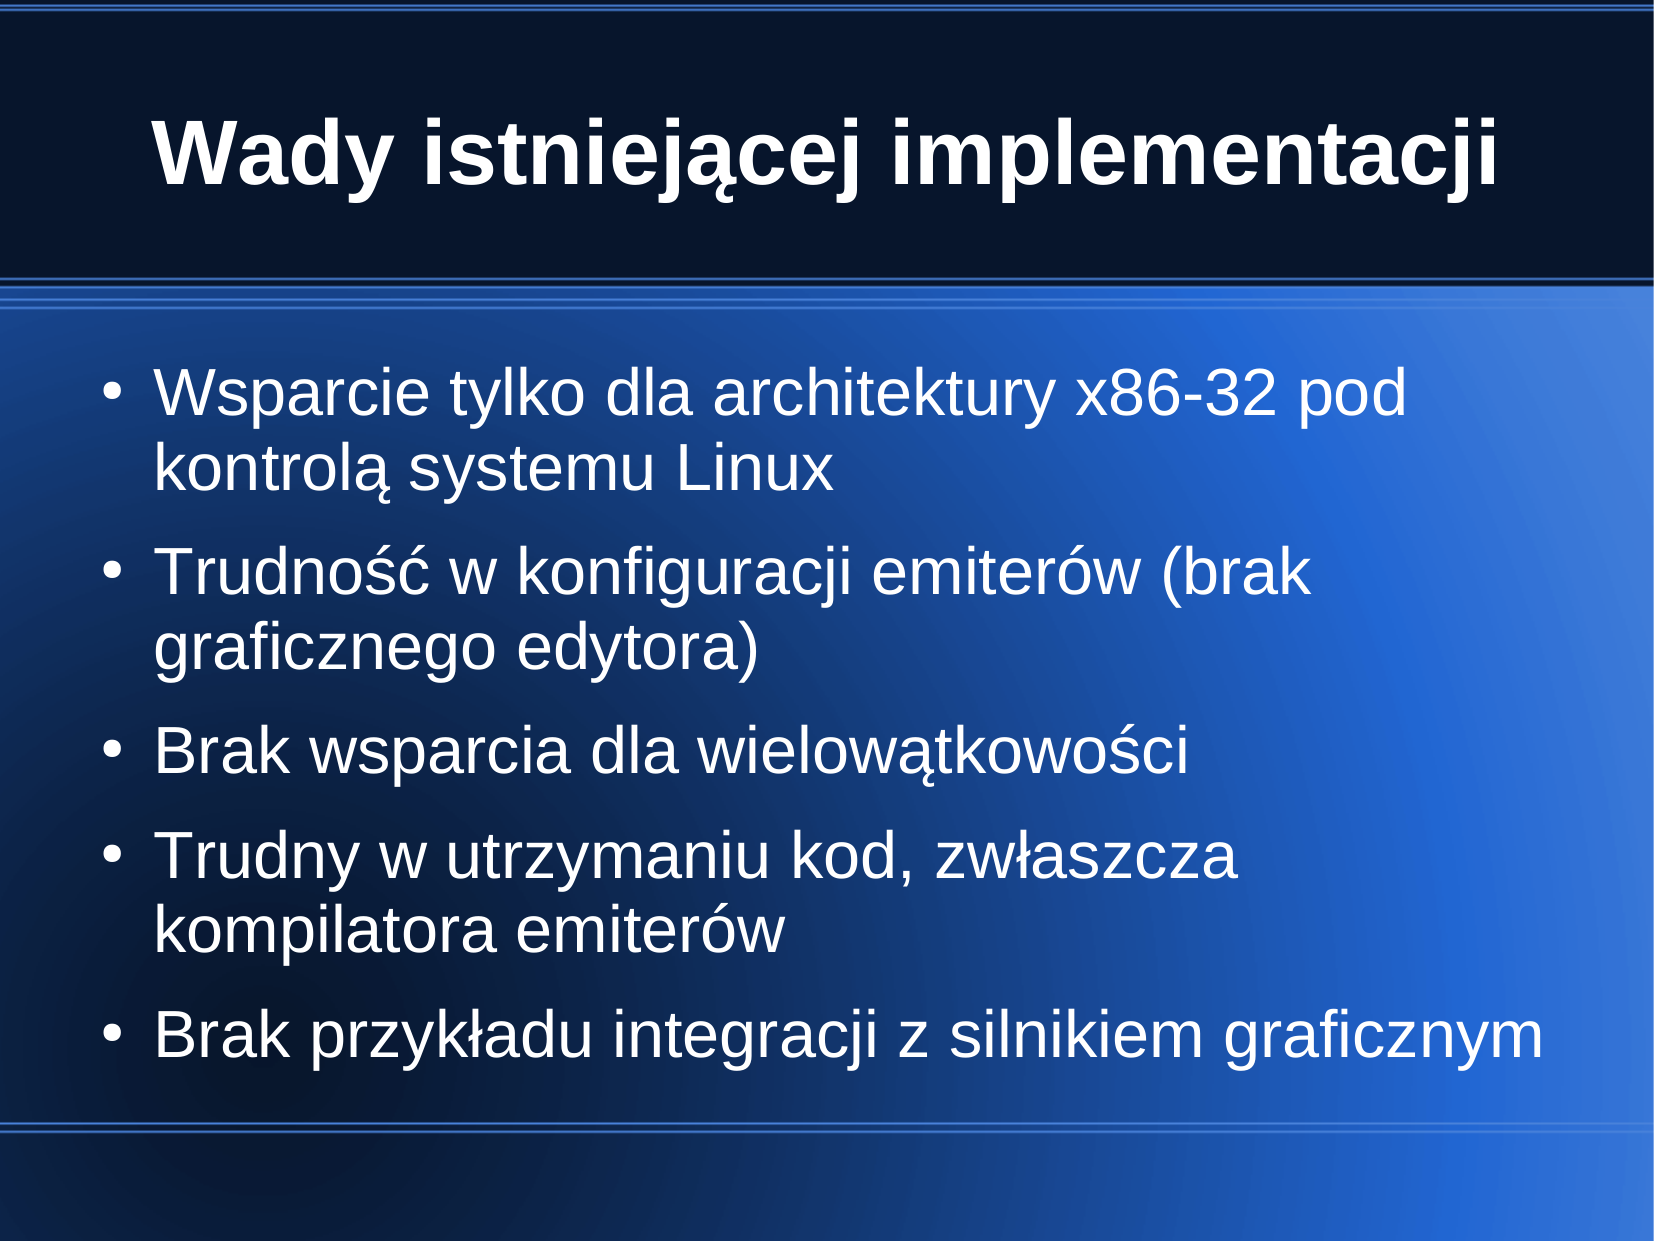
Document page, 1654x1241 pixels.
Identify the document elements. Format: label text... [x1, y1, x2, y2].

title Wady istniejącej implementacji [82, 49, 1571, 257]
list Wsparcie tylko dla architektury x86-32 pod kontrolą systemu Linux Trudność w konfiguracji emiterów (brak graficznego edytora) Brak wsparcia dla wielowątkowości Trudny w utrzymaniu kod, zwłaszcza kompilatora emiterów Brak przykładu integracji z silnikiem graficznym [82, 355, 1571, 1075]
picture [0, 0, 1654, 1241]
